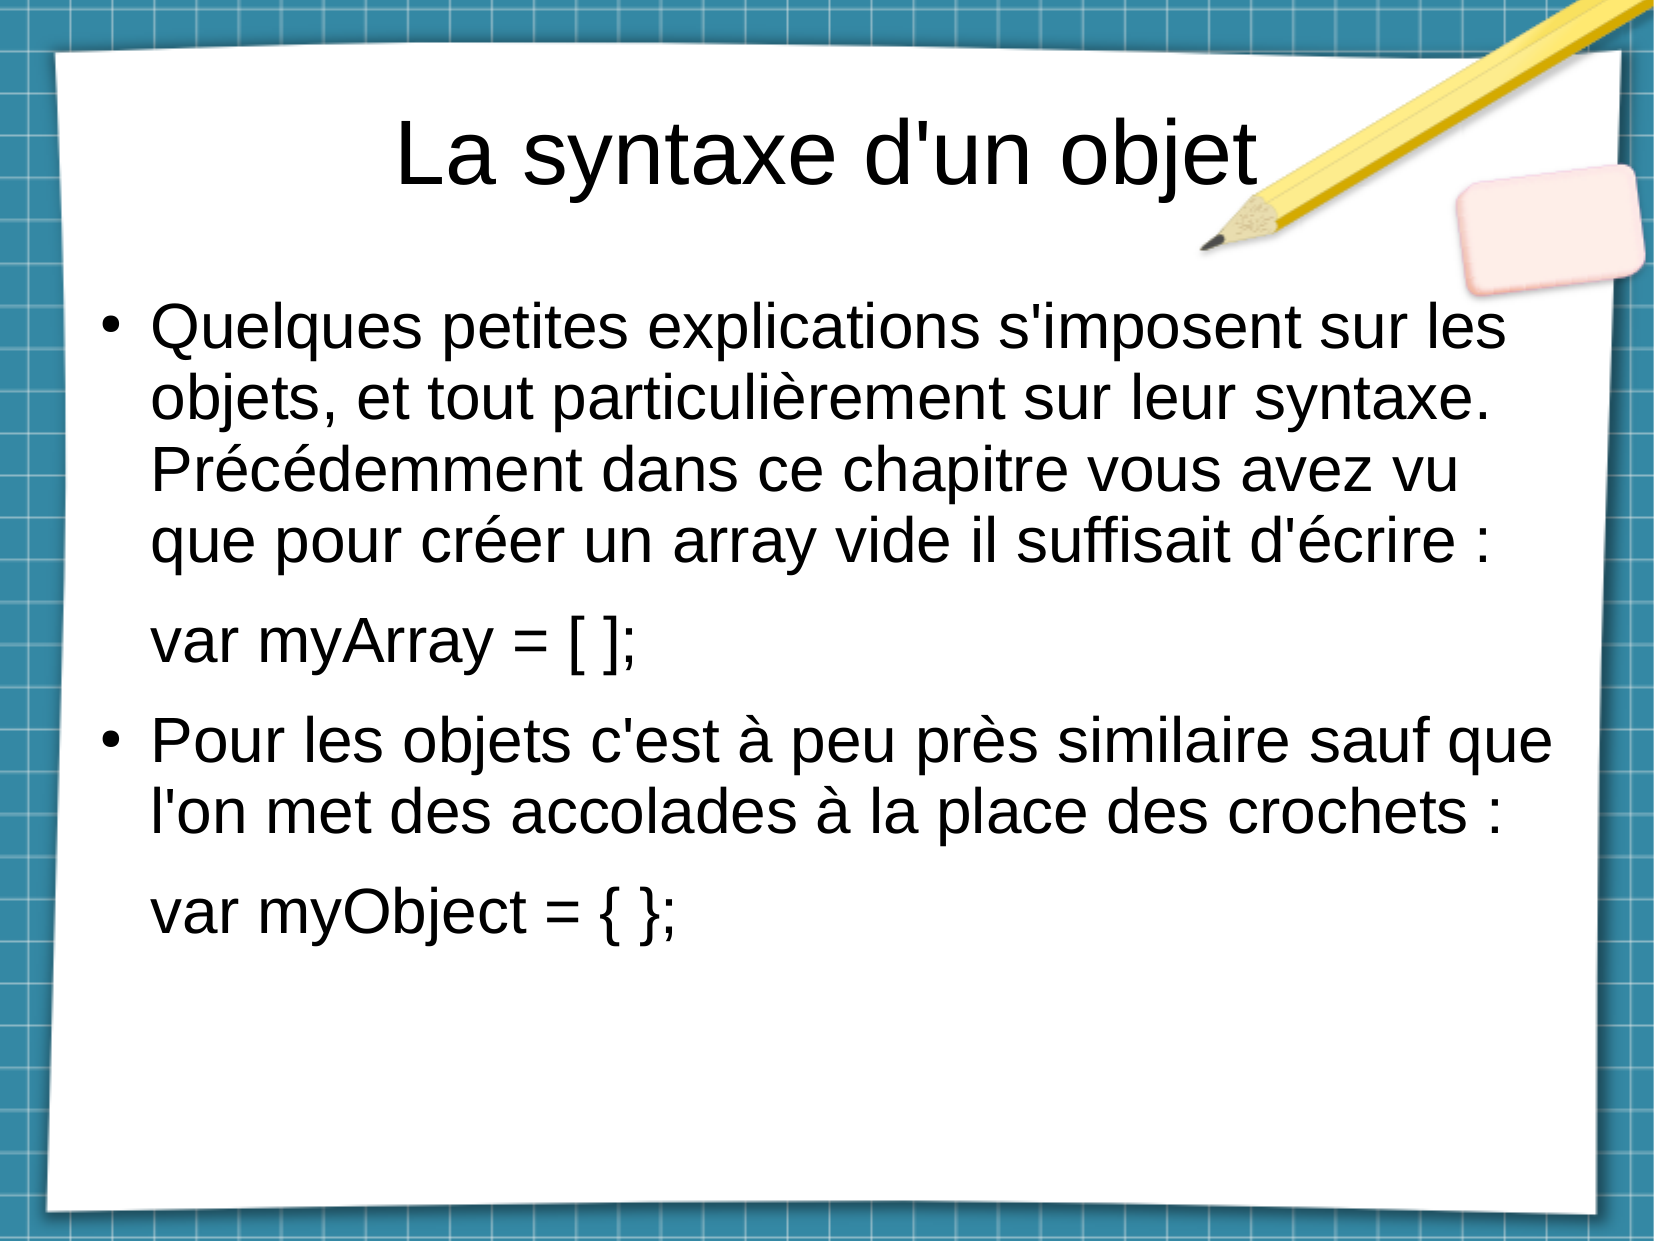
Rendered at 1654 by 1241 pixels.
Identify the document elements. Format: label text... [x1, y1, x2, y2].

list Quelques petites explications s'imposent sur les objets, et tout particulièrement sur leur syntaxe. Précédemment dans ce chapitre vous avez vu que pour créer un array vide il suffisait d'écrire : var myArray = [ ]; Pour les objets c'est à peu près similaire sauf que l'on met des accolades à la place des crochets : var myObject = { }; [82, 290, 1571, 1010]
picture [0, 0, 1654, 1241]
title La syntaxe d'un objet [82, 49, 1571, 257]
